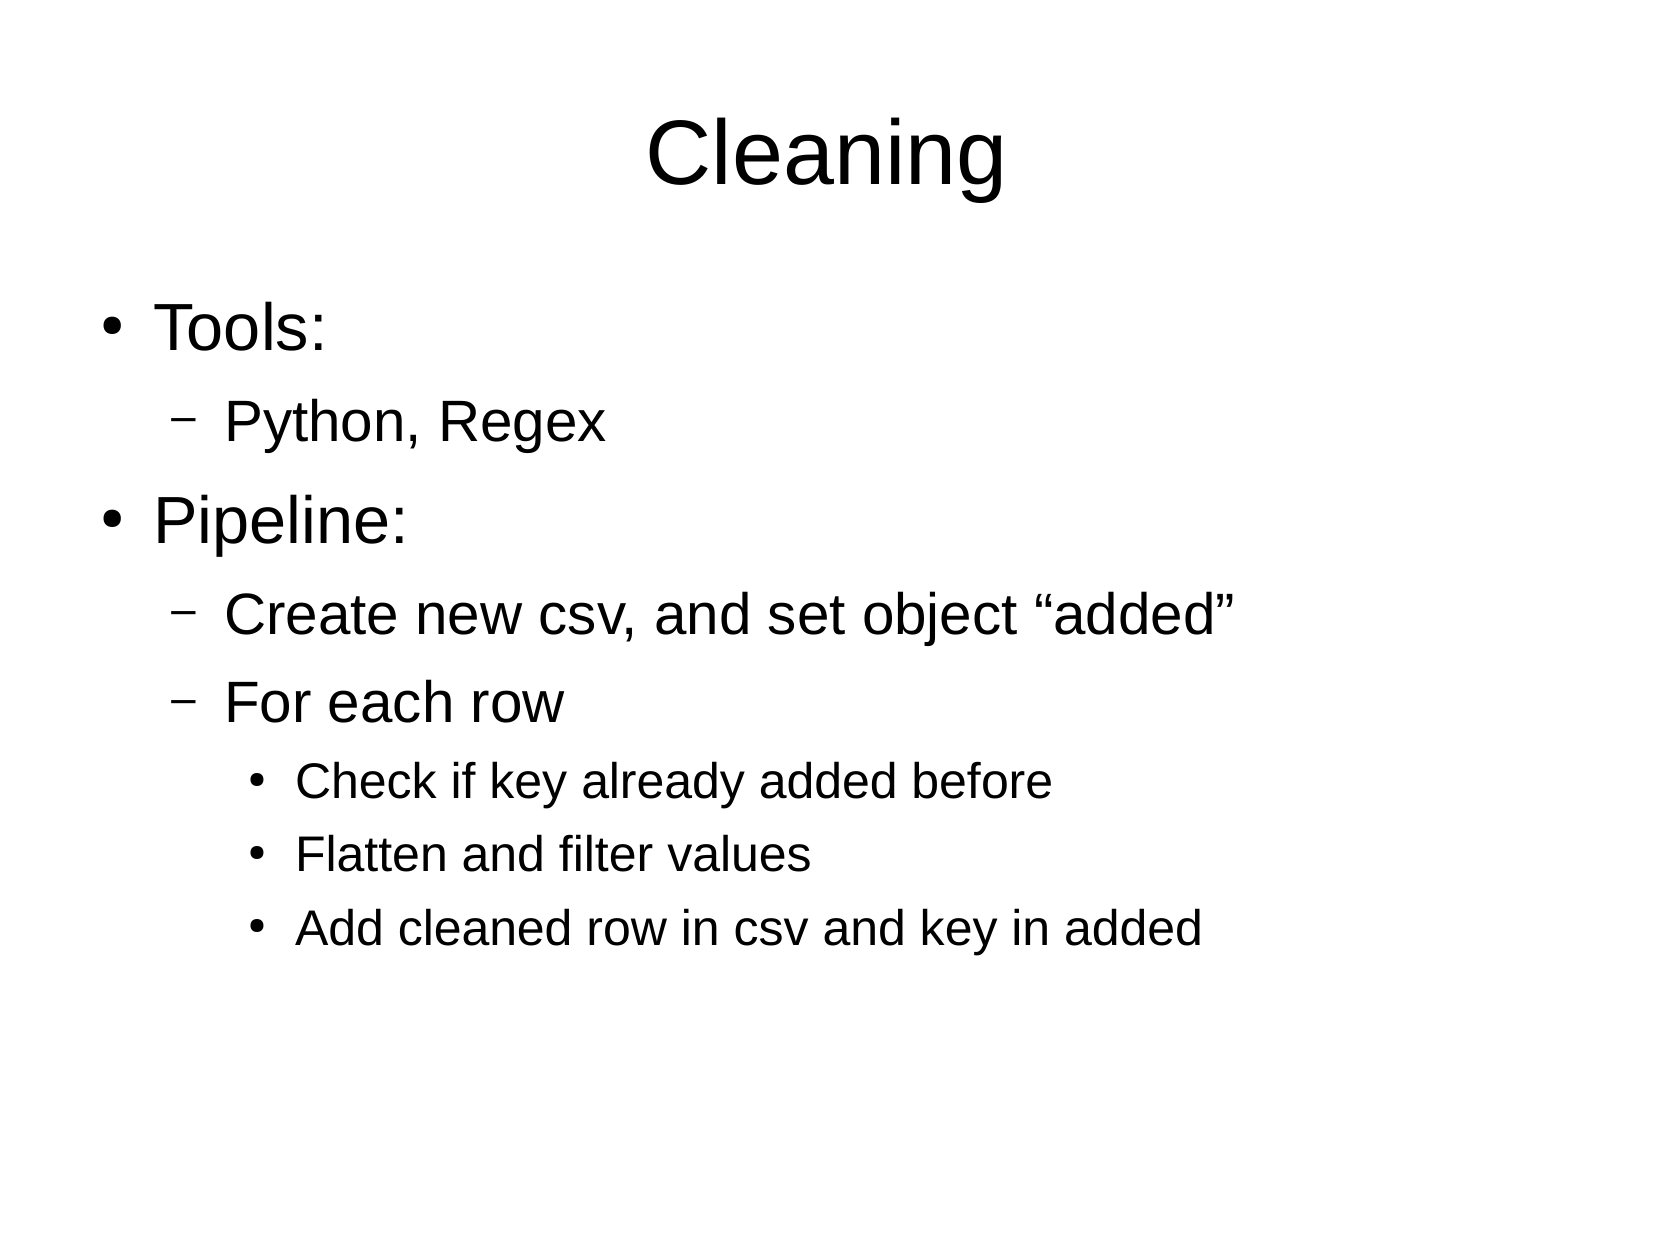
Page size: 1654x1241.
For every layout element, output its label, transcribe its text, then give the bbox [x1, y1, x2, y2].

list Tools: Python, Regex Pipeline: Create new csv, and set object “added” For each row Check if key already added before Flatten and filter values Add cleaned row in csv and key in added [82, 290, 1571, 1010]
title Cleaning [82, 49, 1571, 257]
